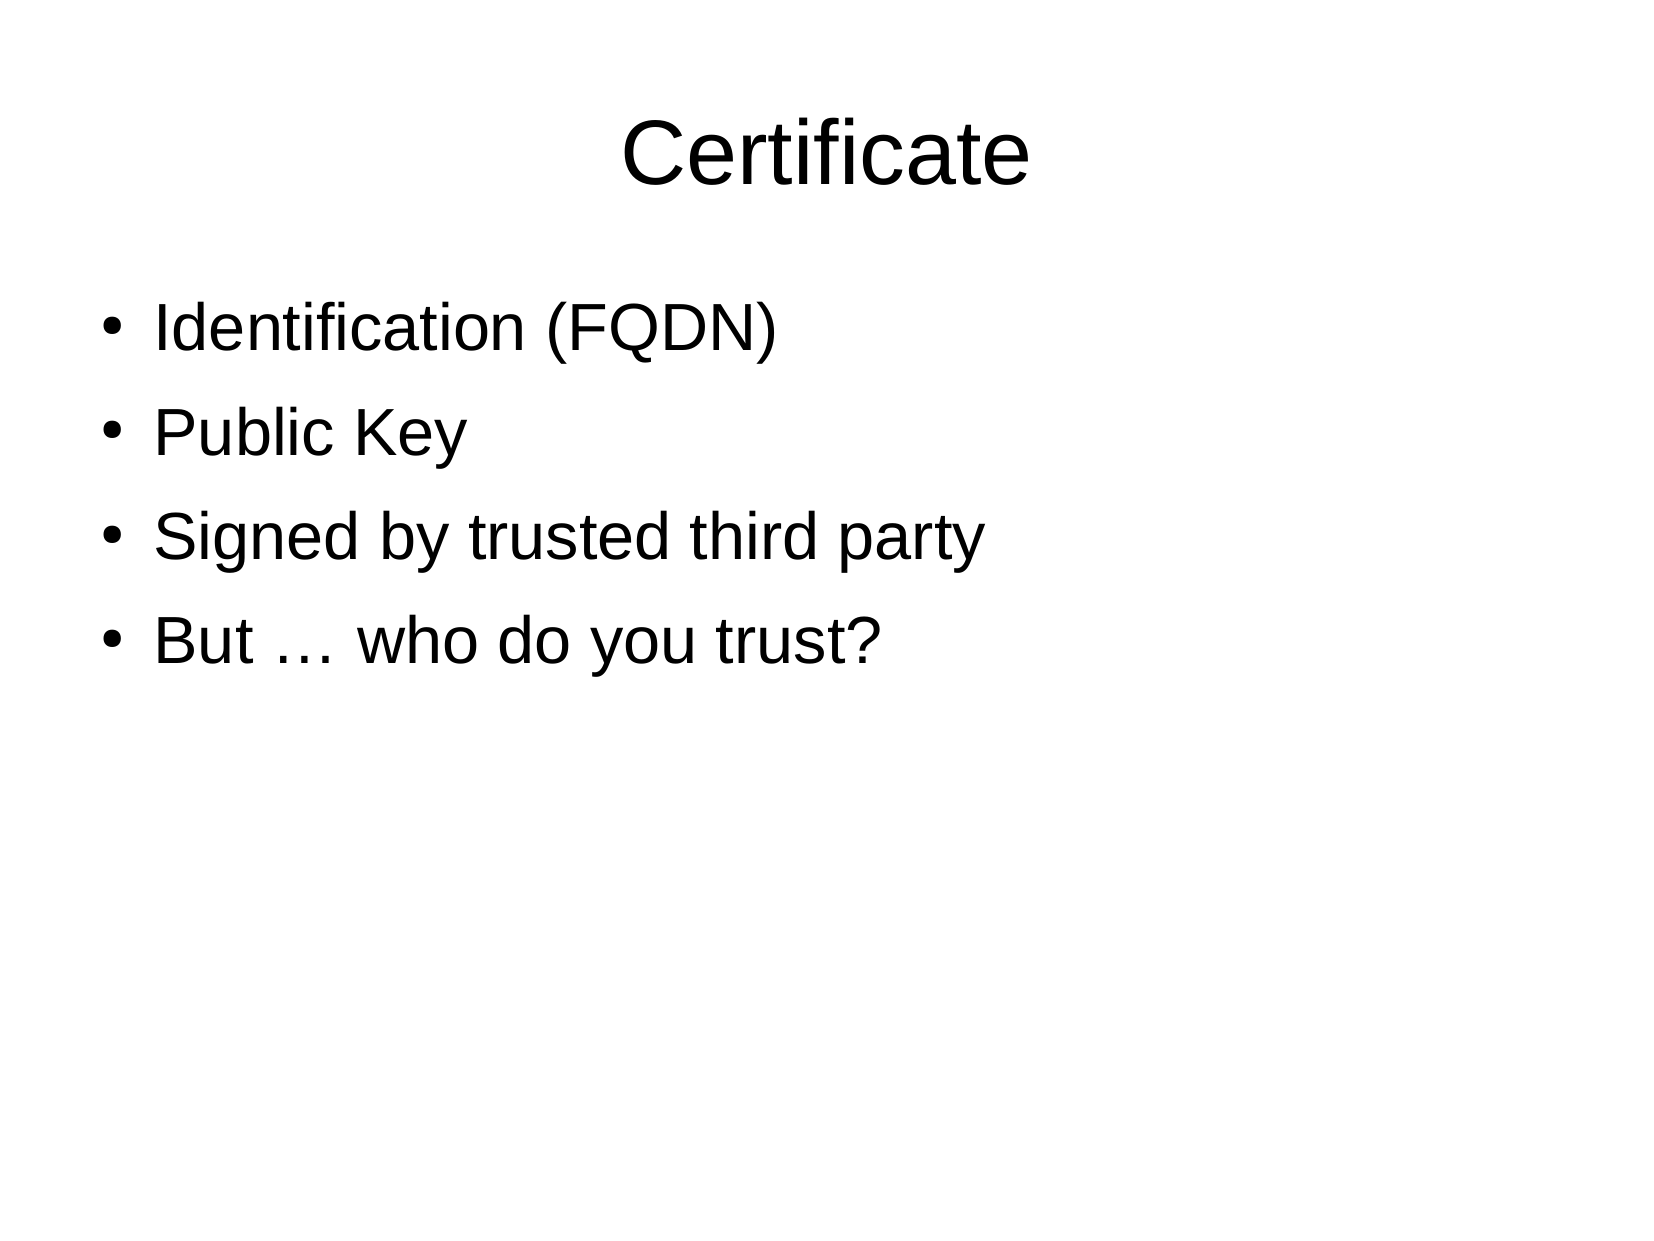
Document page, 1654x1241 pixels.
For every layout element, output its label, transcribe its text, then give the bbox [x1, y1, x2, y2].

list Identification (FQDN) Public Key Signed by trusted third party But … who do you trust? [82, 290, 1571, 1109]
title Certificate [82, 56, 1571, 250]
